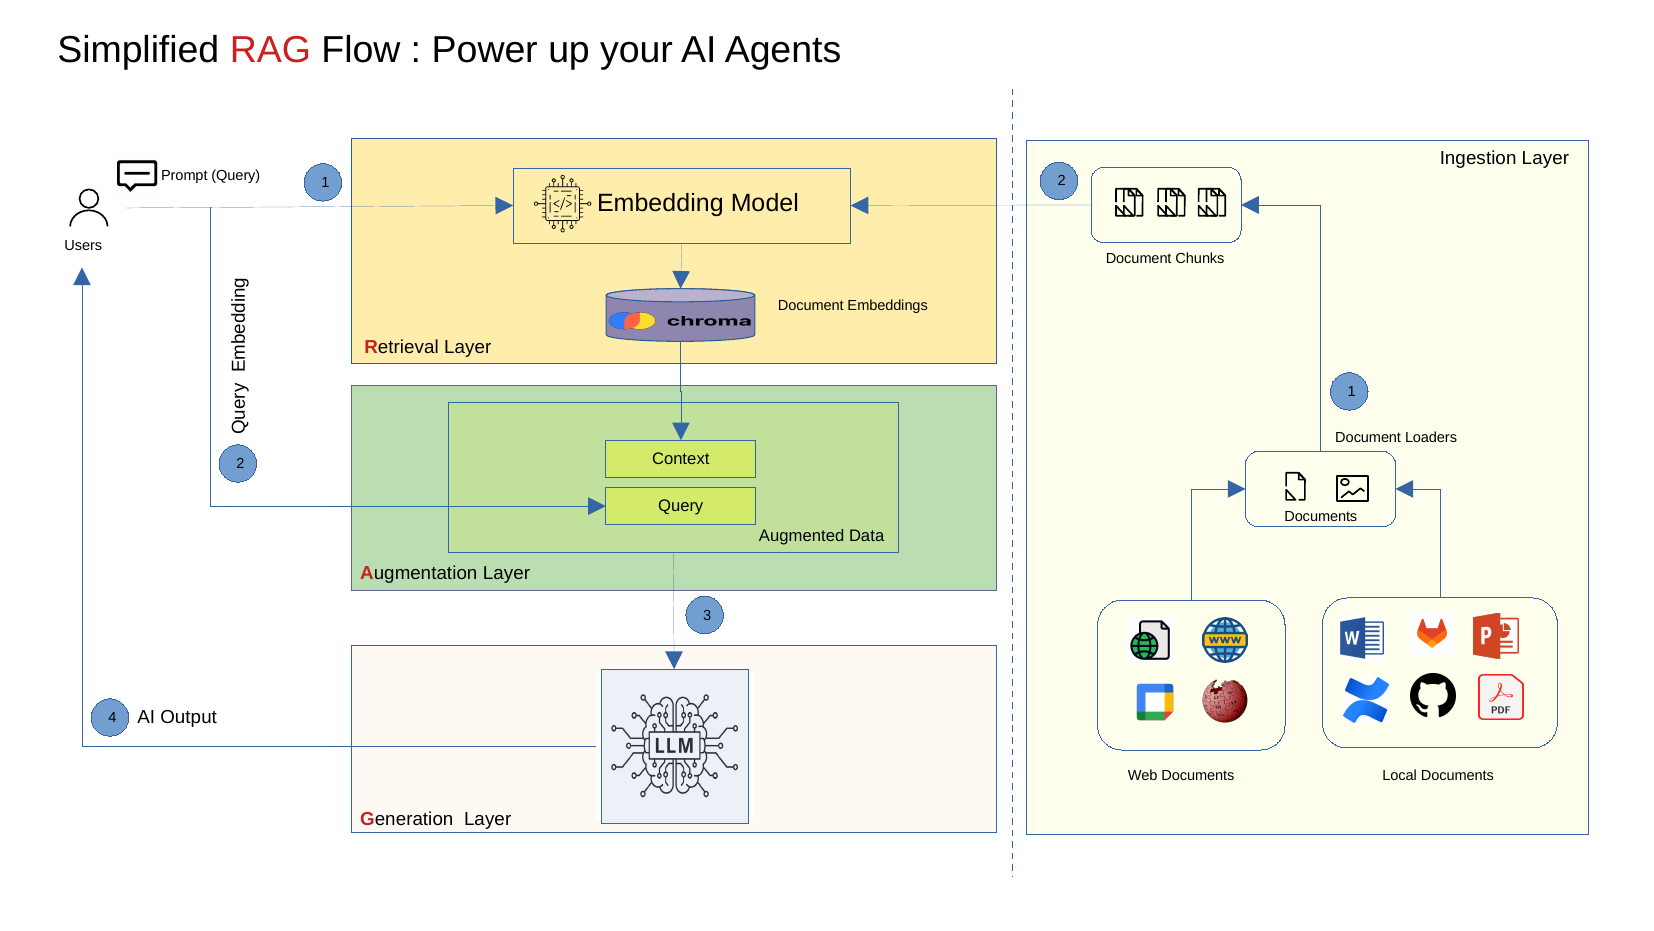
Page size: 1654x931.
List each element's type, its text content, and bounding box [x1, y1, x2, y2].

picture [1127, 617, 1173, 663]
text_box Users [25, 230, 139, 268]
text_box Augmentation Layer [345, 554, 571, 593]
picture [1132, 679, 1178, 725]
picture [1202, 679, 1248, 725]
text_box AI Output [122, 698, 348, 737]
text_box Augmented Data [744, 518, 905, 557]
picture [1202, 617, 1248, 663]
text_box Prompt (Query) [142, 159, 307, 207]
text_box Ingestion Layer [1425, 140, 1613, 178]
text_box Query [605, 487, 756, 525]
text_box 1 [307, 163, 342, 202]
text_box [351, 385, 997, 591]
picture [749, 671, 753, 820]
text_box 4 [91, 698, 129, 737]
text_box 2 [1040, 162, 1078, 200]
text_box 1 [1330, 372, 1369, 411]
text_box [51, 170, 127, 230]
text_box [351, 138, 997, 206]
text_box Query Embedding [220, 214, 270, 450]
text_box 3 [685, 596, 724, 634]
picture [1478, 674, 1524, 721]
picture [1339, 615, 1385, 661]
text_box [514, 169, 850, 243]
picture [532, 173, 593, 234]
picture [596, 671, 601, 820]
text_box Web Documents [1113, 759, 1289, 797]
text_box Documents [1269, 500, 1402, 539]
picture [114, 153, 160, 199]
text_box 2 [219, 444, 257, 483]
text_box Simplified RAG Flow : Power up your AI Agents [42, 21, 868, 97]
text_box Local Documents [1367, 759, 1552, 797]
text_box [351, 206, 997, 364]
picture [1343, 677, 1389, 723]
text_box Retrieval Layer [349, 329, 575, 368]
text_box Context [605, 440, 756, 478]
text_box Document Embeddings [763, 290, 965, 340]
text_box Embedding Model [593, 181, 853, 225]
text_box Document Loaders [1320, 421, 1497, 460]
text_box [351, 645, 997, 833]
picture [1473, 613, 1519, 659]
picture [594, 302, 771, 340]
text_box [1026, 140, 1589, 835]
picture [1410, 672, 1456, 718]
text_box Document Chunks [1091, 242, 1280, 300]
picture [1409, 610, 1455, 656]
text_box Generation Layer [345, 801, 571, 839]
